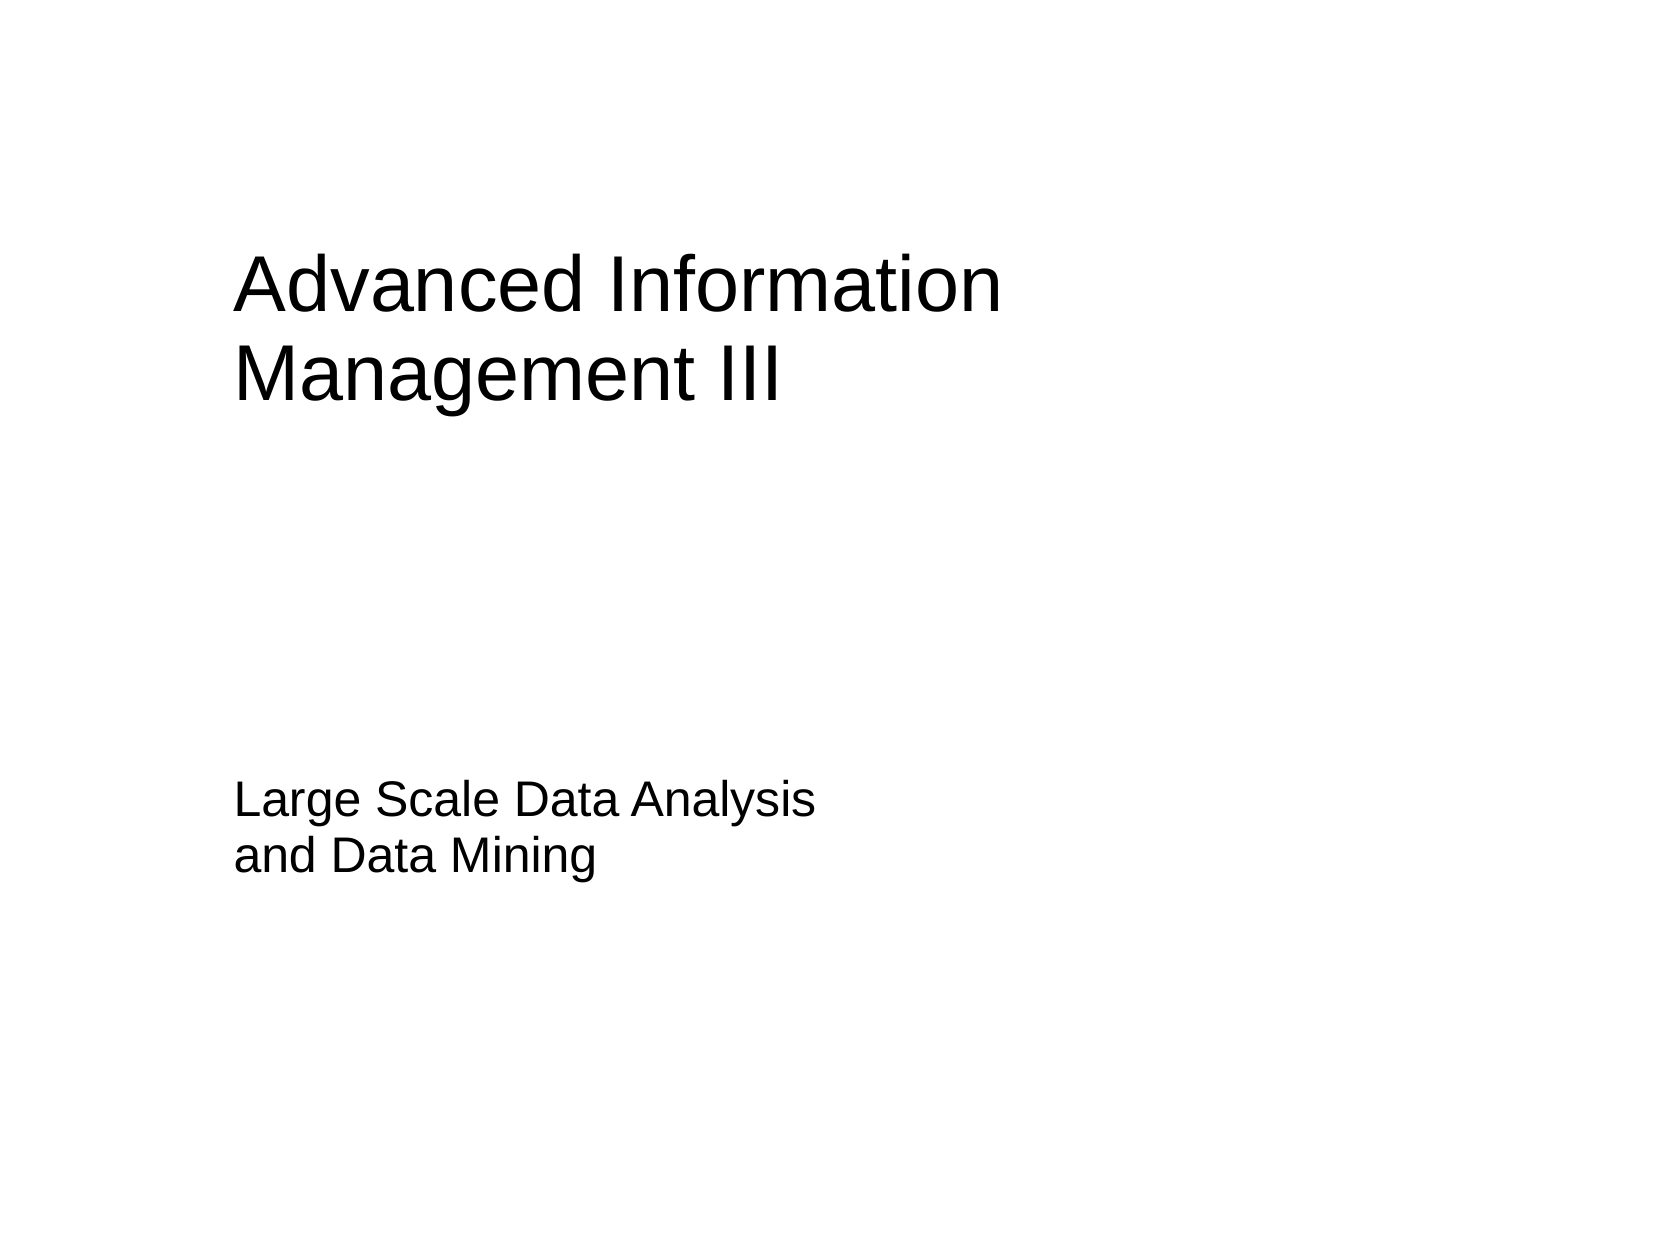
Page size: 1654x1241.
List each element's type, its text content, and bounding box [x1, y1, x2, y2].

text_box Advanced Information Management III Large Scale Data Analysis and Data Mining [218, 232, 1042, 891]
